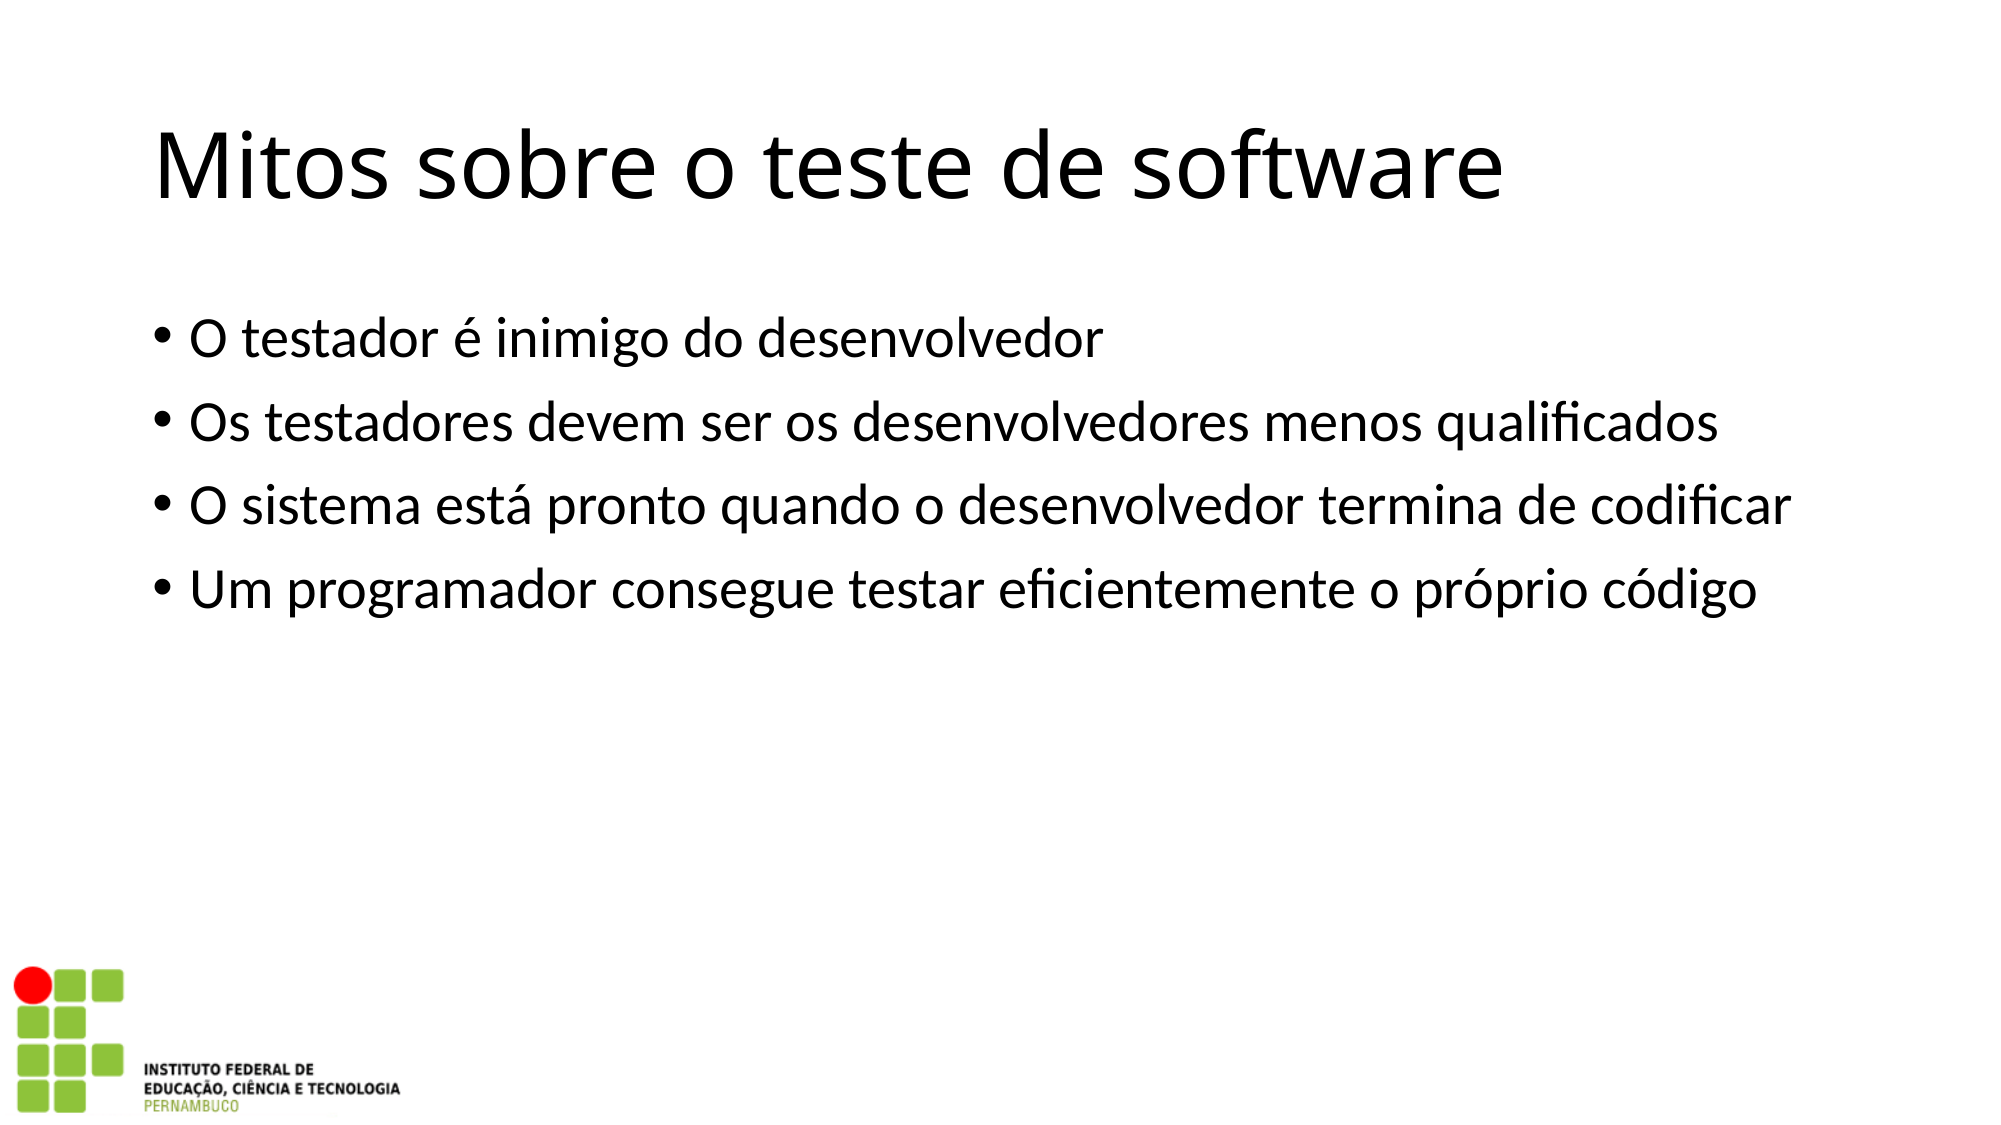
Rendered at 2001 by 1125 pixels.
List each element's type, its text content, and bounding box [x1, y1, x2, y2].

picture [5, 959, 408, 1118]
list O testador é inimigo do desenvolvedor Os testadores devem ser os desenvolvedores menos qualificados O sistema está pronto quando o desenvolvedor termina de codificar Um programador consegue testar eficientemente o próprio código [137, 299, 1863, 1014]
title Mitos sobre o teste de software [137, 59, 1863, 278]
